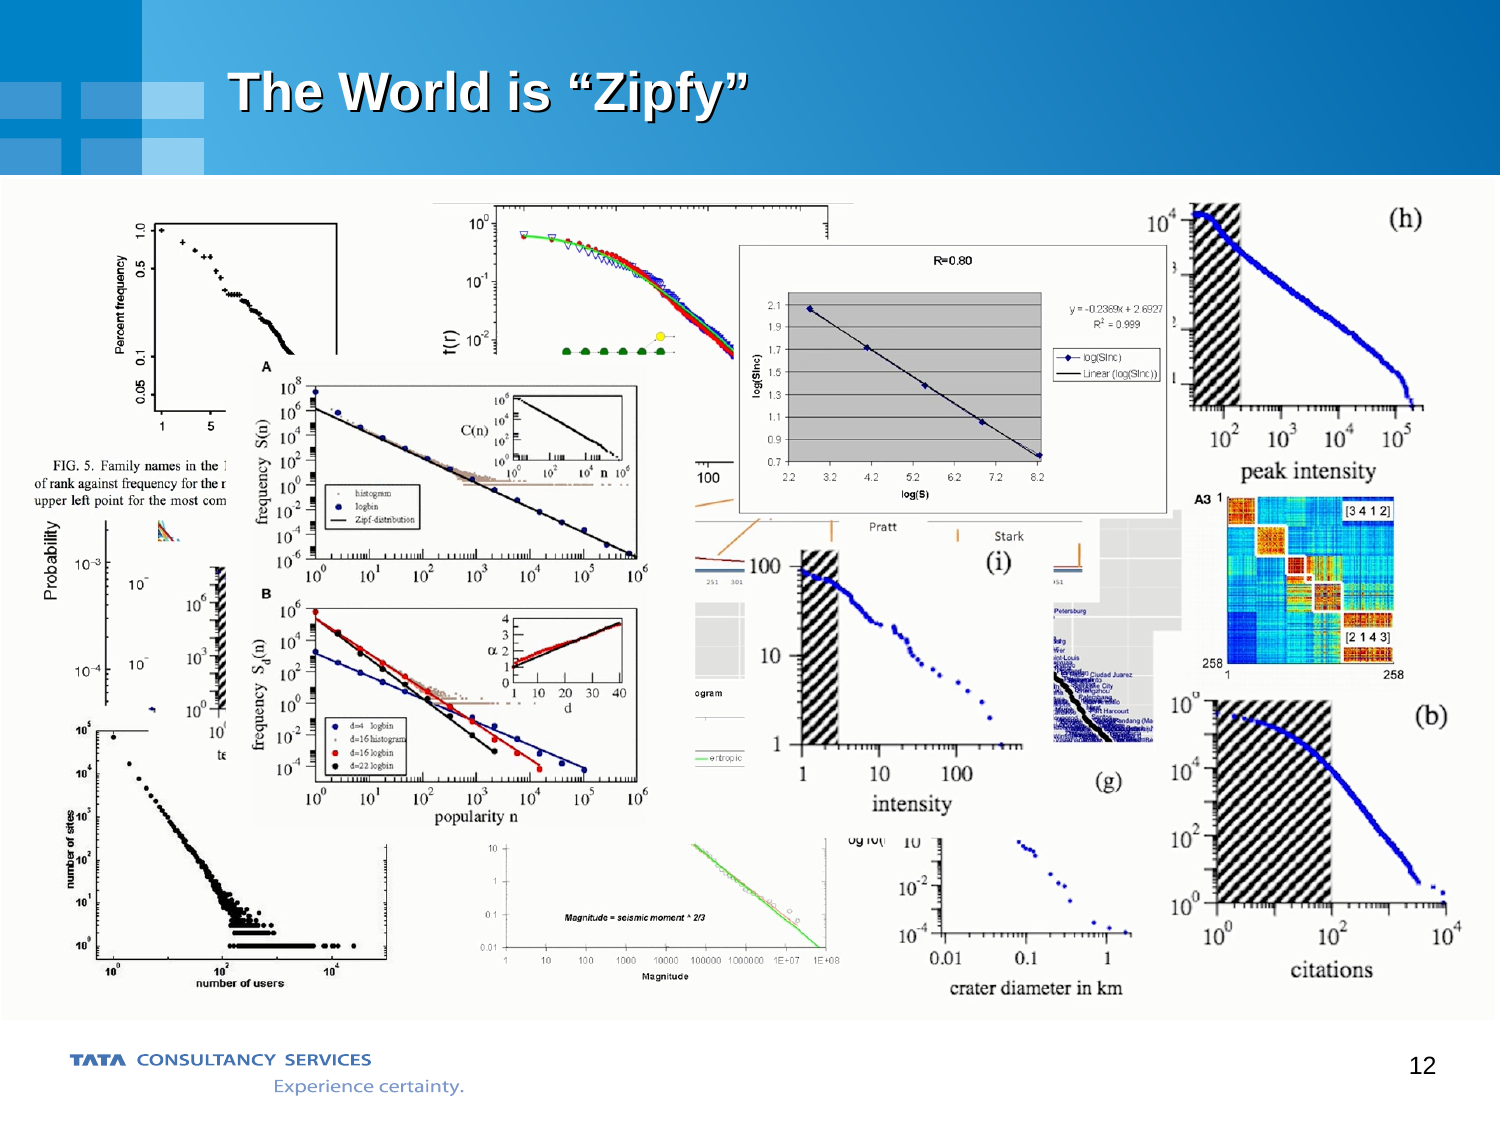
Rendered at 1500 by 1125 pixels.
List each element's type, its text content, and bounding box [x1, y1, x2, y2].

title The World is “Zipfy” [212, 54, 1447, 131]
picture [1, 179, 1495, 1021]
